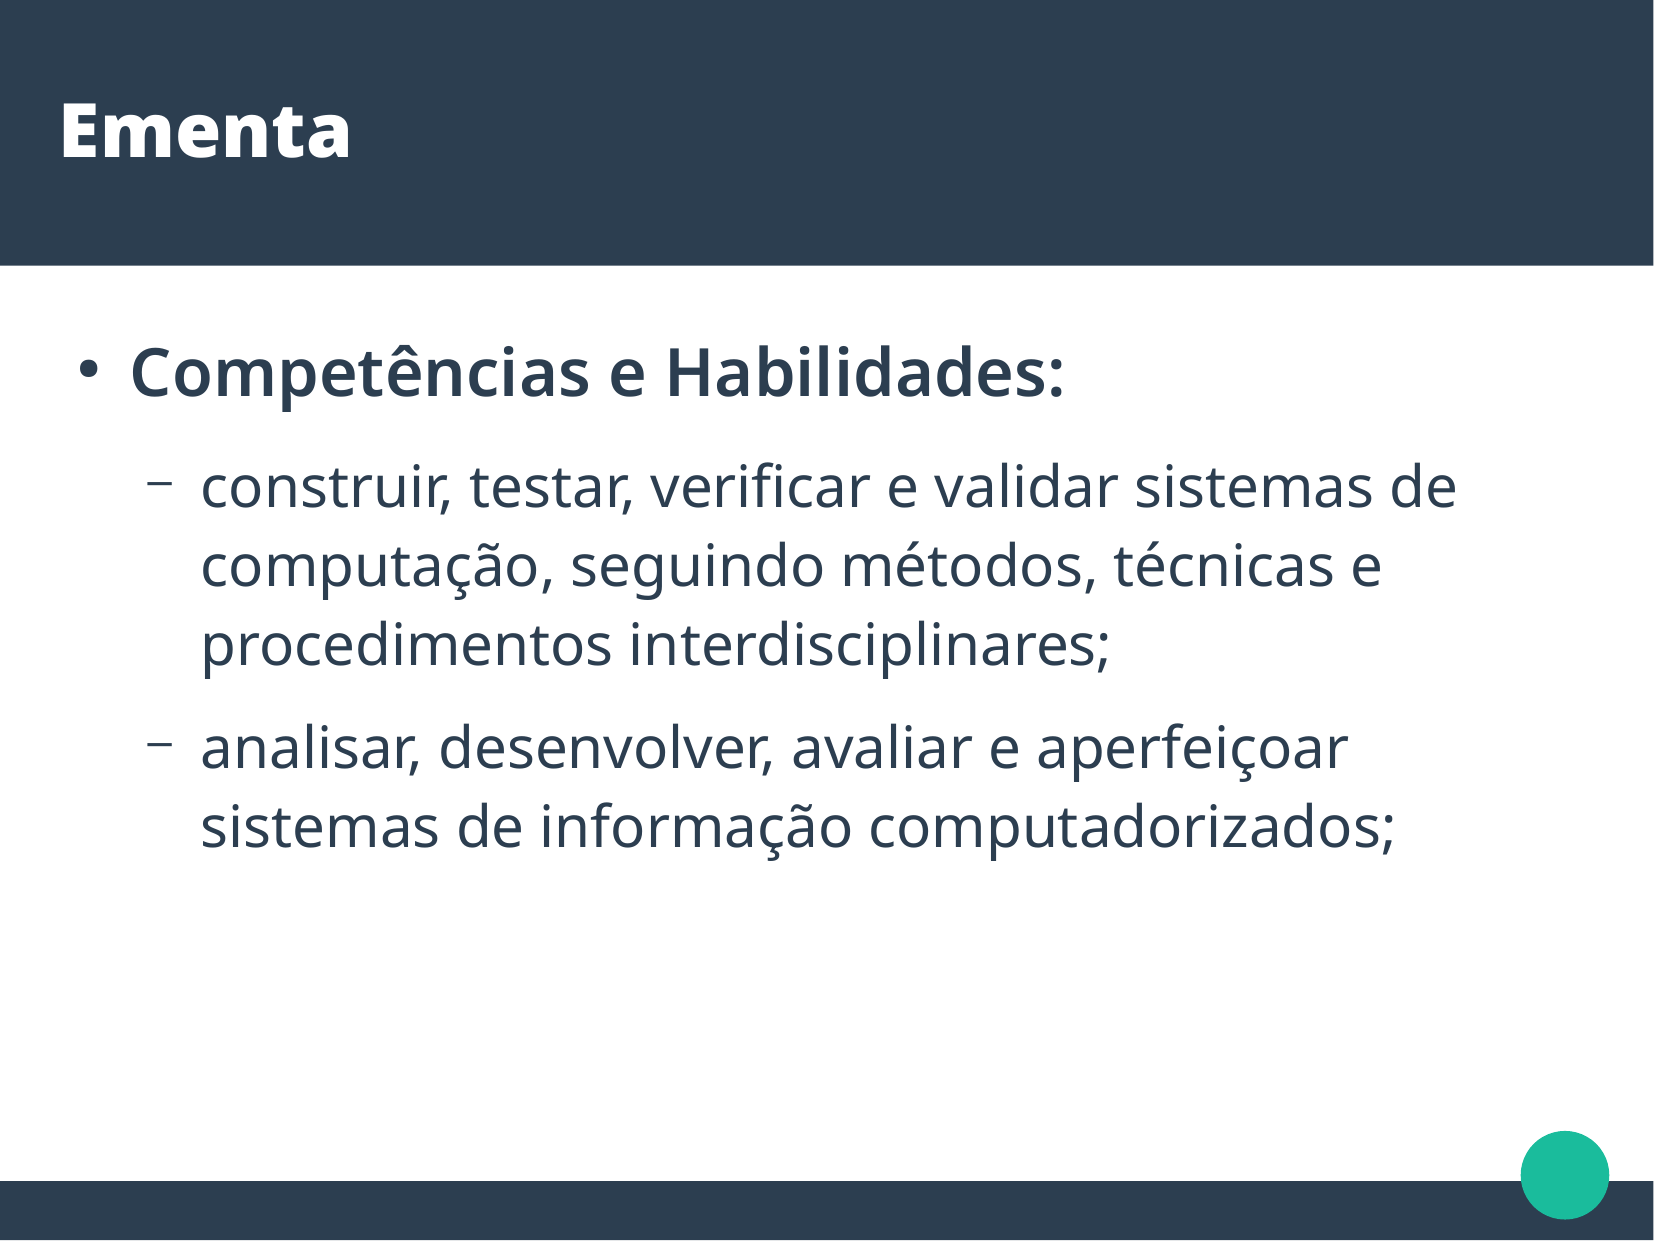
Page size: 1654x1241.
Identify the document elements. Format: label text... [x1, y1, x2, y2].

title Ementa [59, 49, 1595, 207]
list Competências e Habilidades: construir, testar, verificar e validar sistemas de computação, seguindo métodos, técnicas e procedimentos interdisciplinares; analisar, desenvolver, avaliar e aperfeiçoar sistemas de informação computadorizados; [59, 324, 1595, 1152]
